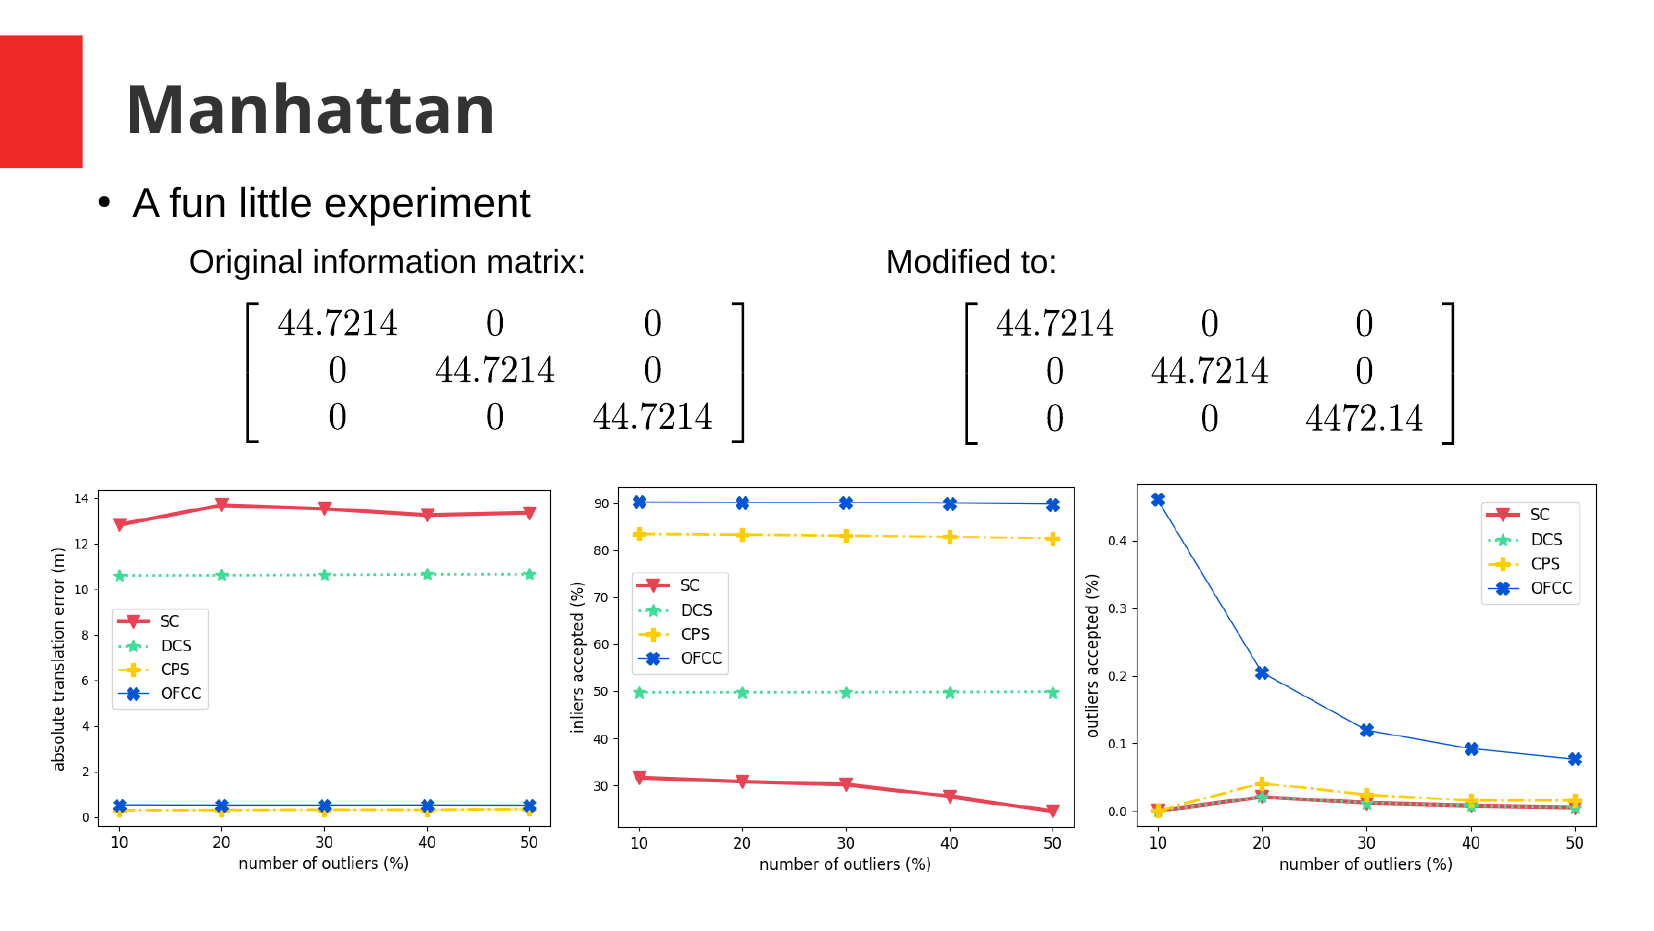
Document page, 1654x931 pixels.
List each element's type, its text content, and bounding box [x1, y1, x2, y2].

text_box Original information matrix: [153, 236, 597, 289]
text_box Modified to: [850, 236, 1264, 289]
text_box [955, 302, 1455, 445]
picture [47, 437, 563, 874]
text_box Manhattan [109, 59, 513, 154]
text_box A fun little experiment [96, 172, 531, 234]
text_box [236, 302, 745, 443]
picture [566, 430, 1607, 875]
